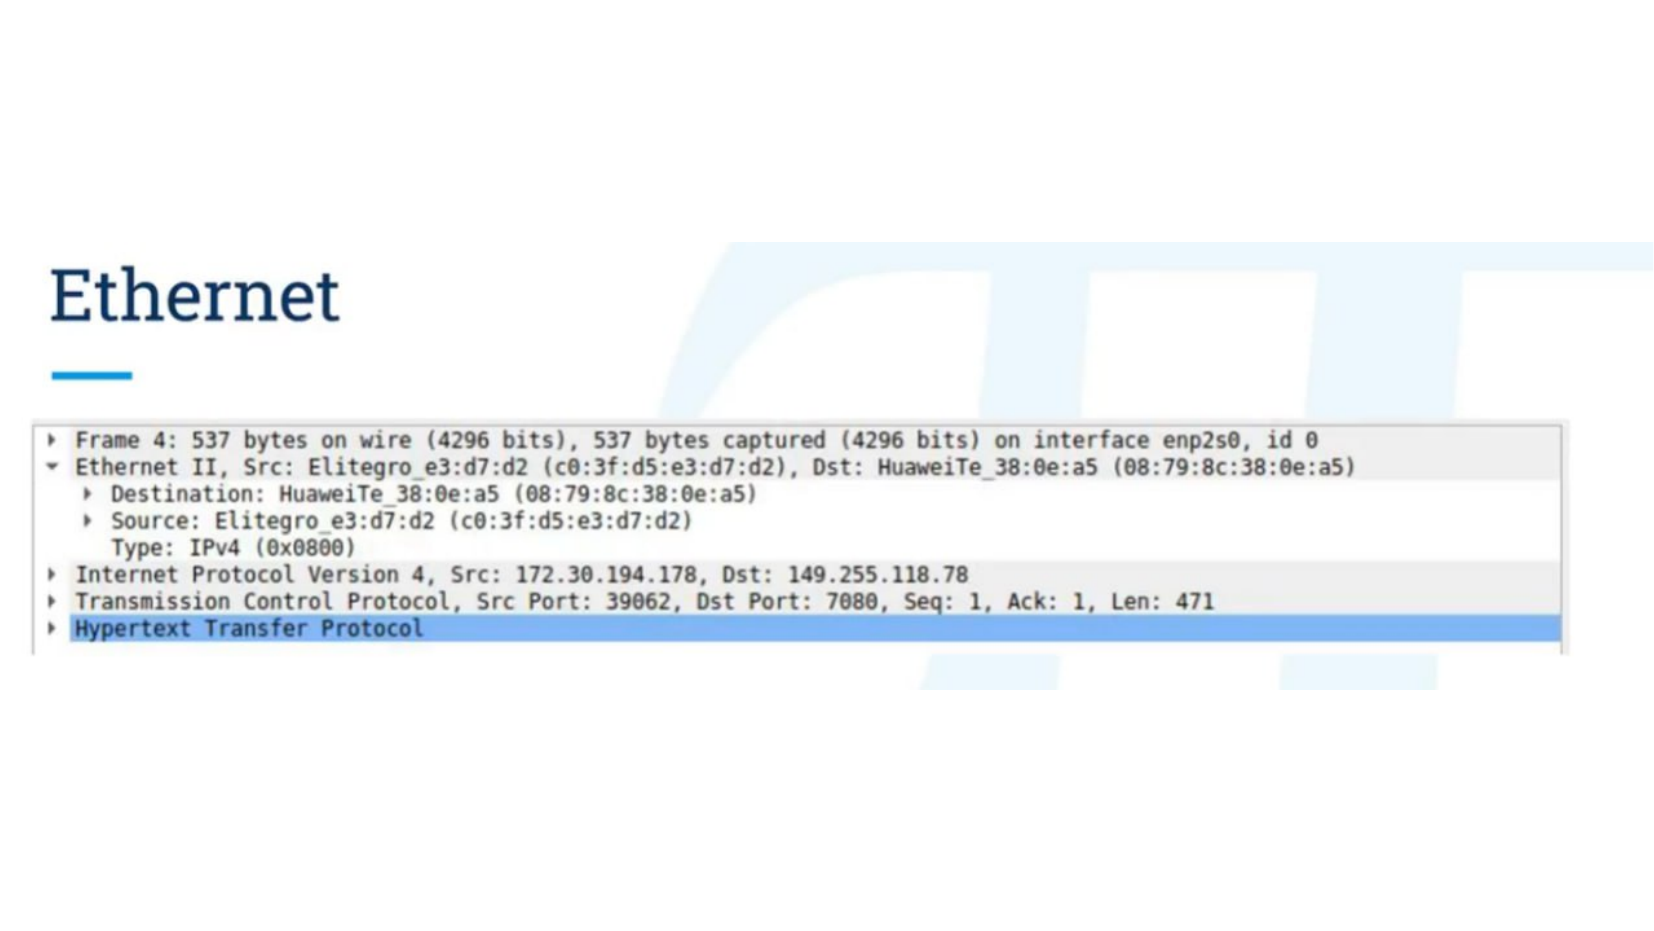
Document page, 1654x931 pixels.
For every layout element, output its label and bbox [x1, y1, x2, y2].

picture [1, 242, 1654, 690]
